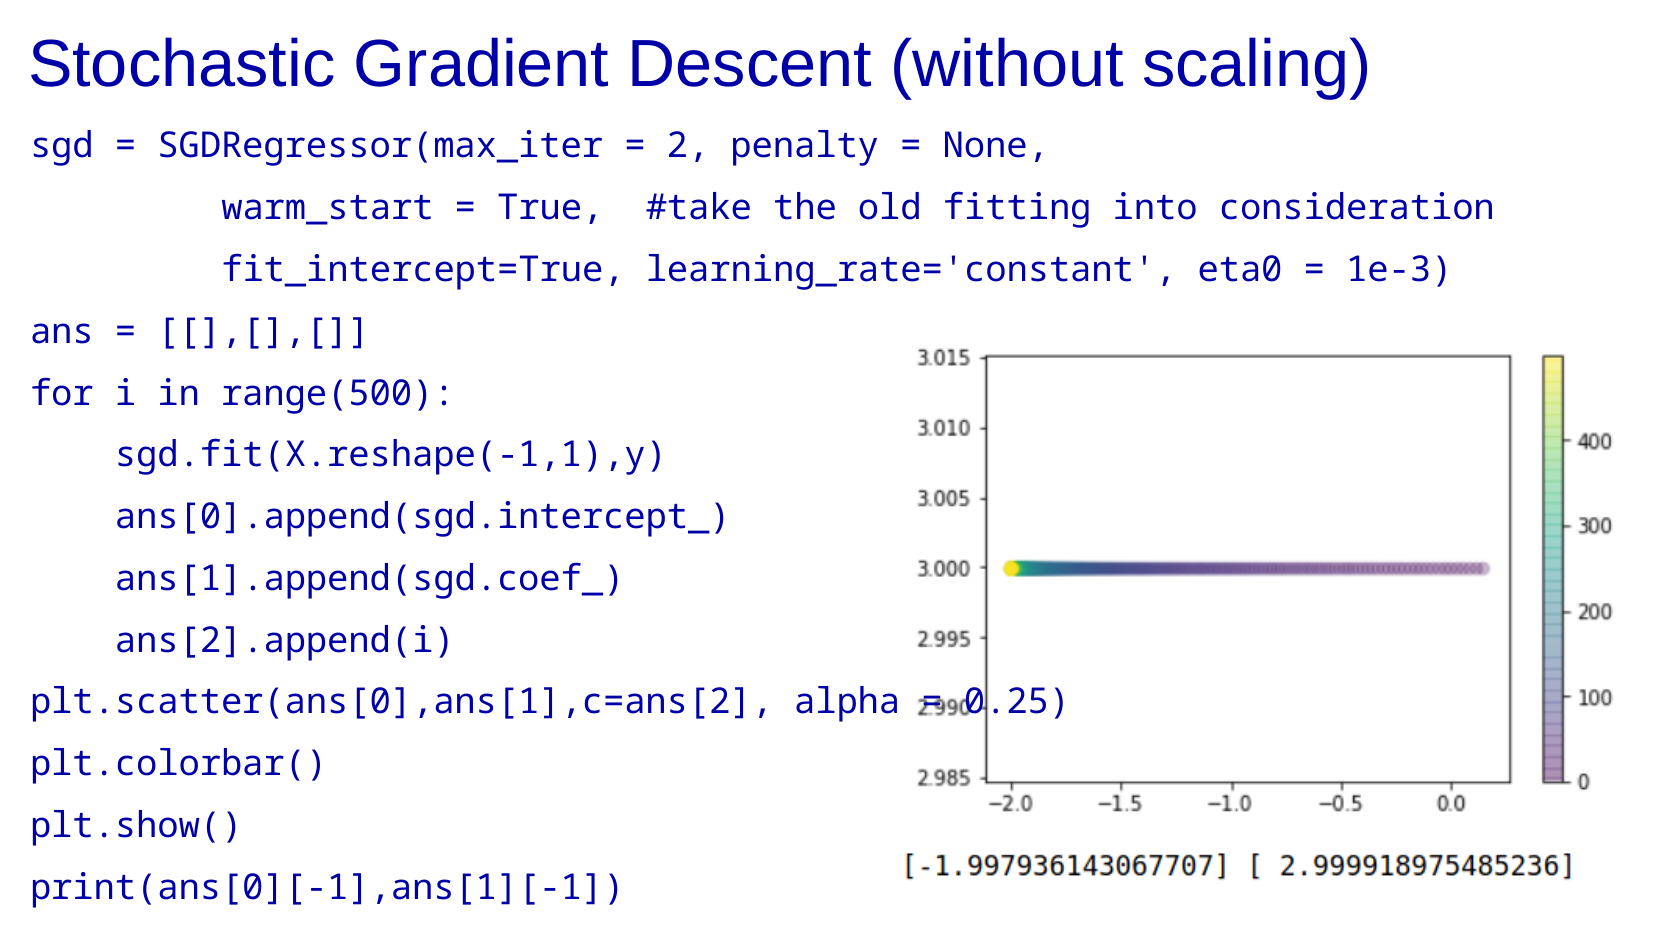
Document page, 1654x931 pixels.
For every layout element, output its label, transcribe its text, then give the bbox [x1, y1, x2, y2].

list sgd = SGDRegressor(max_iter = 2, penalty = None, warm_start = True, #take the old fitting into consideration fit_intercept=True, learning_rate='constant', eta0 = 1e-3) ans = [[],[],[]] for i in range(500): sgd.fit(X.reshape(-1,1),y) ans[0].append(sgd.intercept_) ans[1].append(sgd.coef_) ans[2].append(i) plt.scatter(ans[0],ans[1],c=ans[2], alpha = 0.25) plt.colorbar() plt.show() print(ans[0][-1],ans[1][-1]) [30, 120, 1645, 916]
title Stochastic Gradient Descent (without scaling) [28, 21, 1626, 106]
